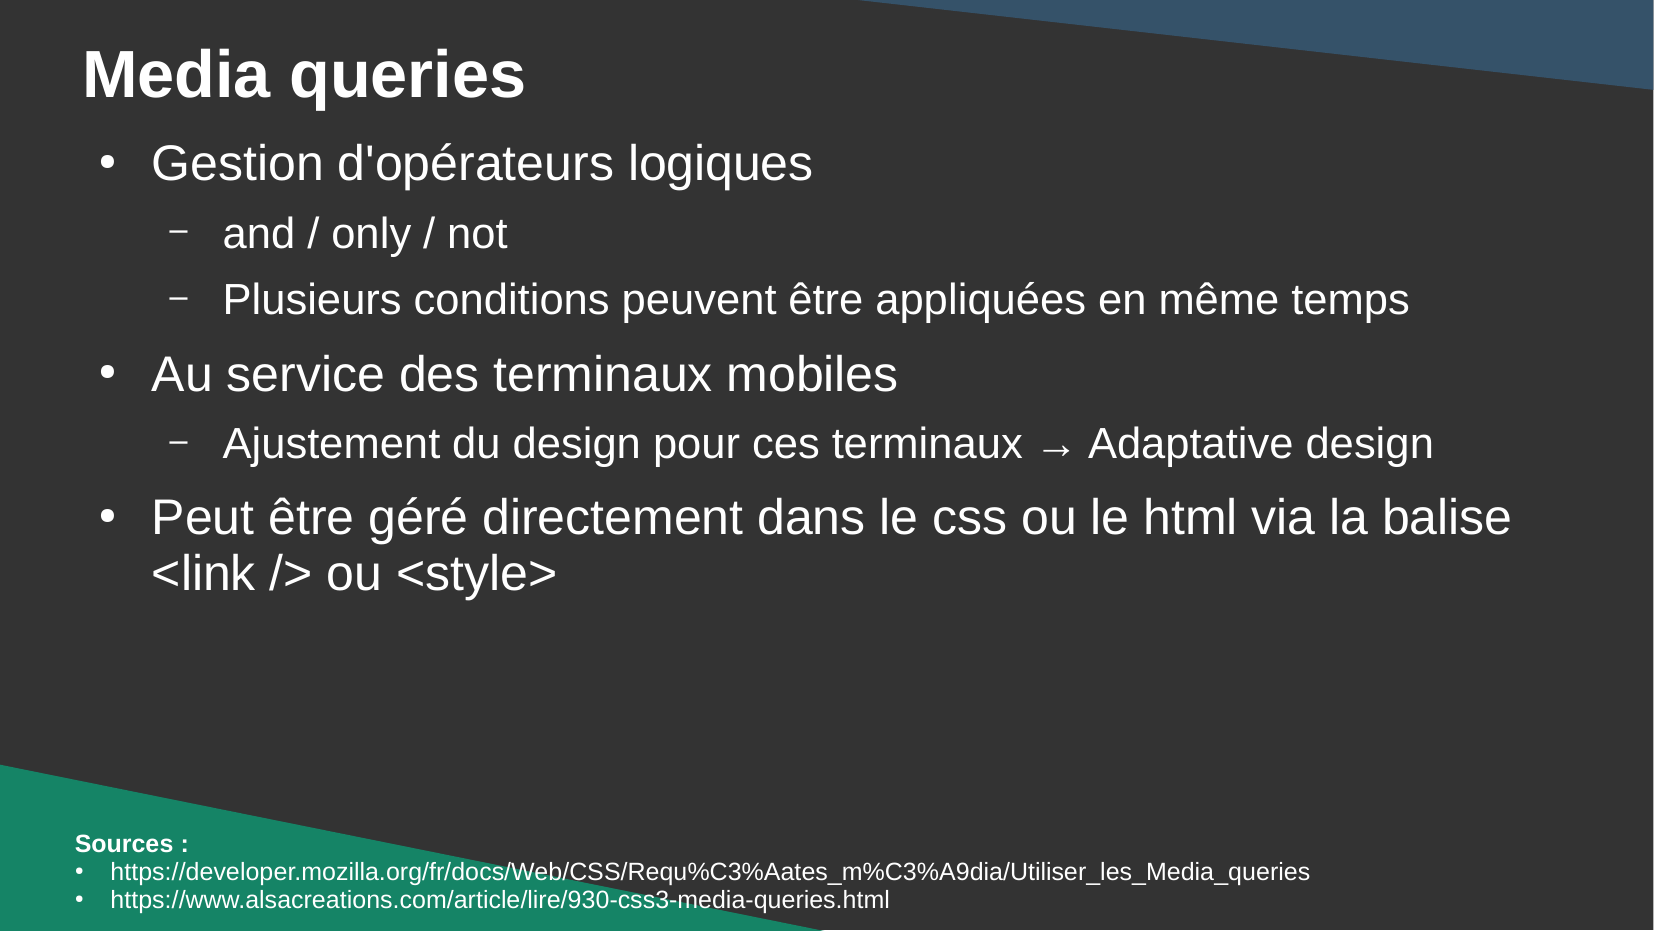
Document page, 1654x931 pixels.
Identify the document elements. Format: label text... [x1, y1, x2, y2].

text_box Sources : https://developer.mozilla.org/fr/docs/Web/CSS/Requ%C3%Aates_m%C3%A9dia/Utiliser_les_Media_queries https://www.alsacreations.com/article/lire/930-css3-media-queries.html [60, 822, 1546, 931]
text_box [0, 764, 285, 931]
title Media queries [82, 37, 1571, 122]
list Gestion d'opérateurs logiques and / only / not Plusieurs conditions peuvent être appliquées en même temps Au service des terminaux mobiles Ajustement du design pour ces terminaux → Adaptative design Peut être géré directement dans le css ou le html via la balise <link /> ou <style> [80, 135, 1605, 626]
text_box [857, 0, 1654, 90]
